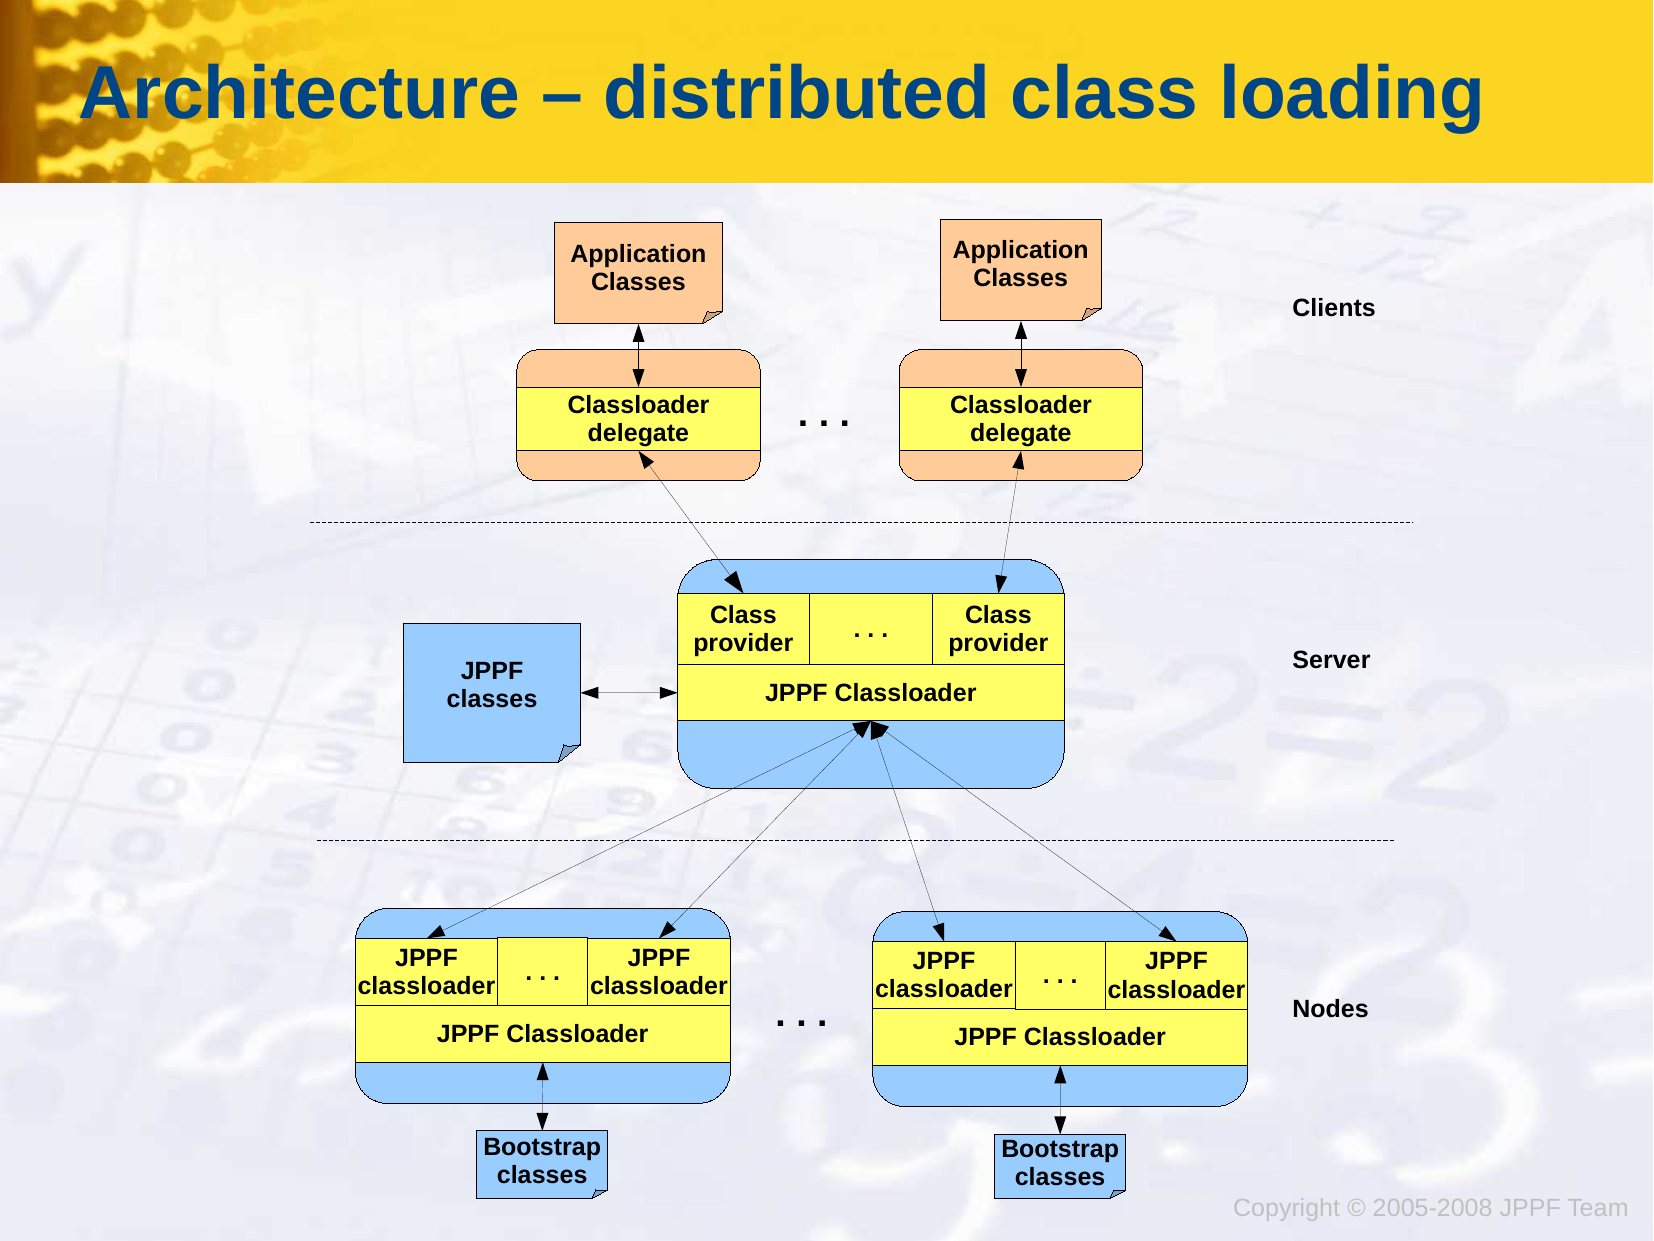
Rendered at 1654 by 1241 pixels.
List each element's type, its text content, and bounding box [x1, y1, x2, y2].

text_box JPPF Classloader [355, 1006, 731, 1063]
text_box [875, 721, 1065, 789]
picture [0, 0, 1654, 1241]
text_box [719, 559, 1003, 593]
text_box Application Classes [940, 219, 1102, 321]
text_box [1017, 451, 1143, 481]
text_box [873, 911, 942, 941]
text_box . . . [497, 937, 588, 1006]
text_box JPPF classloader [355, 938, 497, 1006]
text_box JPPF classloader [1106, 941, 1248, 1010]
text_box [878, 733, 963, 789]
text_box [516, 349, 638, 387]
text_box [1136, 911, 1248, 941]
text_box Server [1277, 638, 1395, 684]
text_box [437, 908, 687, 938]
text_box . . . [752, 985, 851, 1044]
text_box [872, 1066, 1060, 1107]
text_box [1022, 349, 1143, 387]
text_box [899, 451, 1020, 481]
text_box JPPF Classloader [677, 665, 1065, 721]
text_box [355, 908, 486, 938]
text_box [662, 908, 731, 938]
text_box [806, 725, 893, 789]
text_box . . . [1015, 941, 1106, 1010]
title Architecture – distributed class loading [78, 25, 1567, 161]
text_box [735, 730, 857, 789]
text_box Classloader delegate [516, 387, 761, 451]
text_box JPPF classloader [872, 941, 1015, 1009]
text_box [899, 349, 1021, 387]
text_box JPPF Classloader [872, 1009, 1248, 1066]
text_box Bootstrap classes [994, 1134, 1126, 1199]
text_box Classloader delegate [899, 387, 1143, 451]
text_box . . . [809, 593, 933, 665]
text_box Application Classes [554, 222, 723, 324]
text_box [678, 559, 741, 593]
text_box [355, 1063, 542, 1104]
text_box Class provider [933, 593, 1065, 665]
text_box [641, 451, 761, 481]
text_box Nodes [1277, 987, 1395, 1033]
text_box [677, 721, 863, 789]
text_box Clients [1277, 285, 1395, 331]
text_box JPPF classes [403, 623, 581, 763]
text_box [935, 911, 1171, 941]
text_box Class provider [677, 593, 809, 665]
text_box [1000, 559, 1064, 593]
text_box [516, 451, 659, 481]
text_box JPPF classloader [588, 938, 731, 1006]
text_box [1061, 1066, 1248, 1107]
text_box . . . [775, 385, 873, 444]
text_box [543, 1063, 731, 1104]
text_box Bootstrap classes [476, 1130, 608, 1199]
text_box [639, 349, 761, 387]
